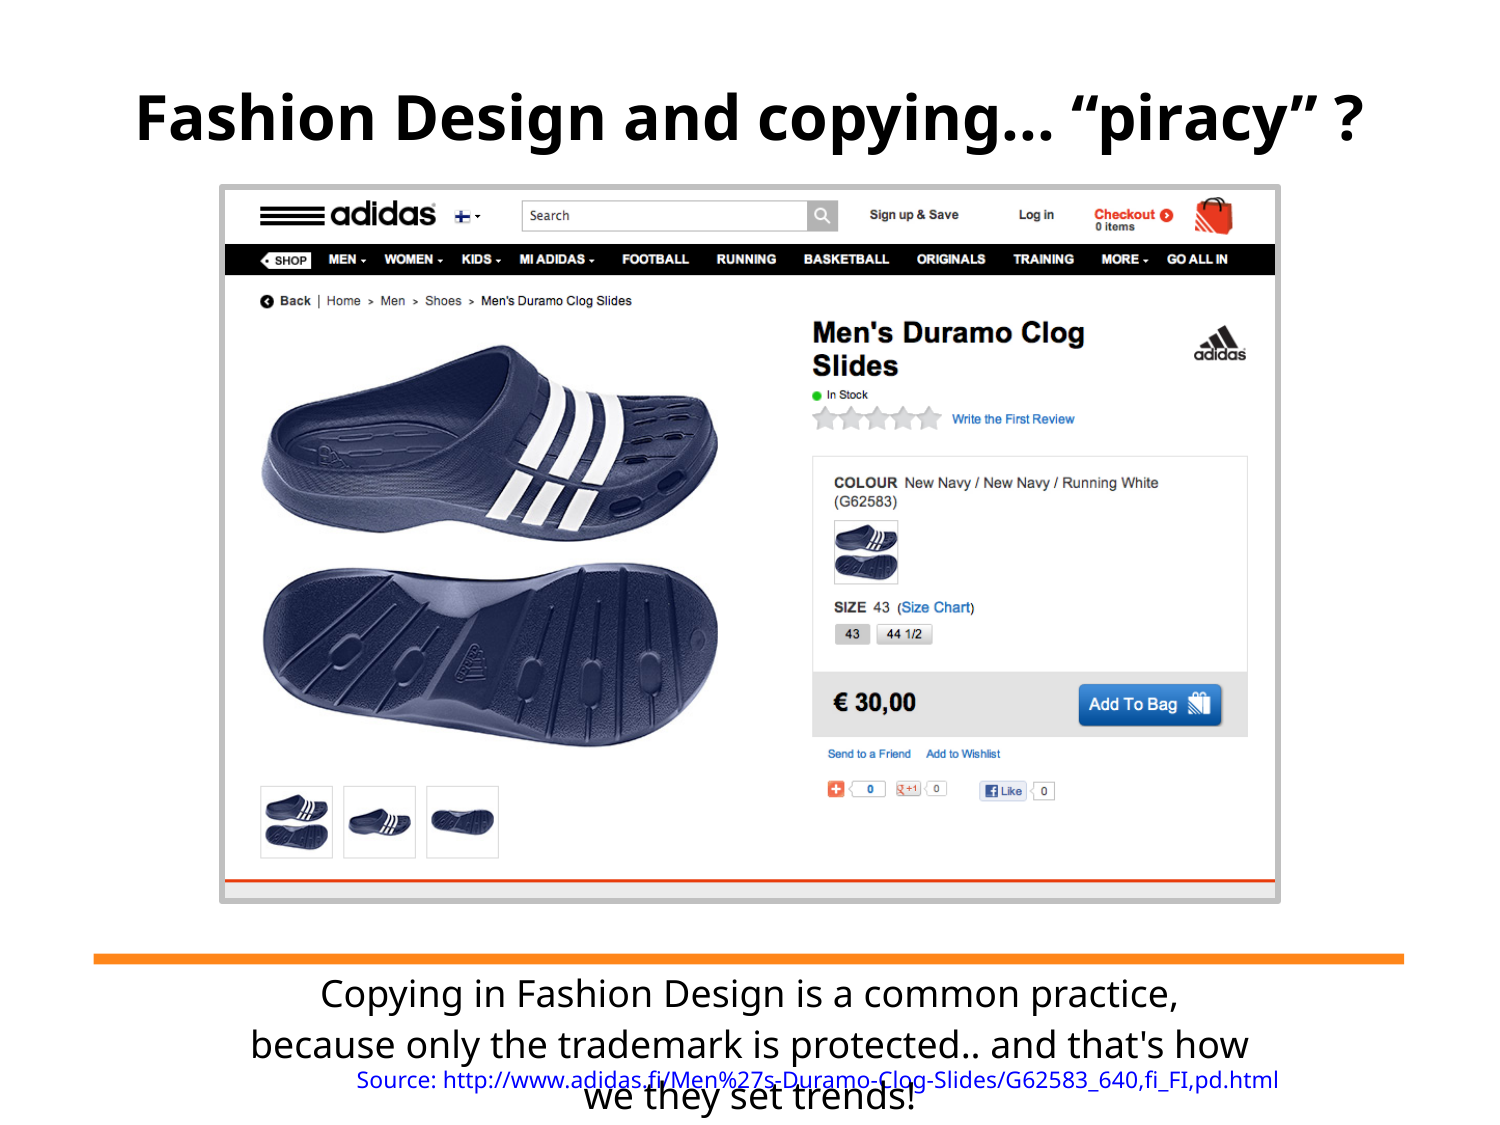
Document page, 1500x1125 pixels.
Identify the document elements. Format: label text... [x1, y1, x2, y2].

text_box Copying in Fashion Design is a common practice, because only the trademark is protected.. and that's how we they set trends! [232, 960, 1268, 1064]
picture [0, 0, 1500, 1125]
title Fashion Design and copying... “piracy” ? [75, 44, 1426, 188]
text_box Source: http://www.adidas.fi/Men%27s-Duramo-Clog-Slides/G62583_640,fi_FI,pd.html [341, 1064, 1159, 1098]
